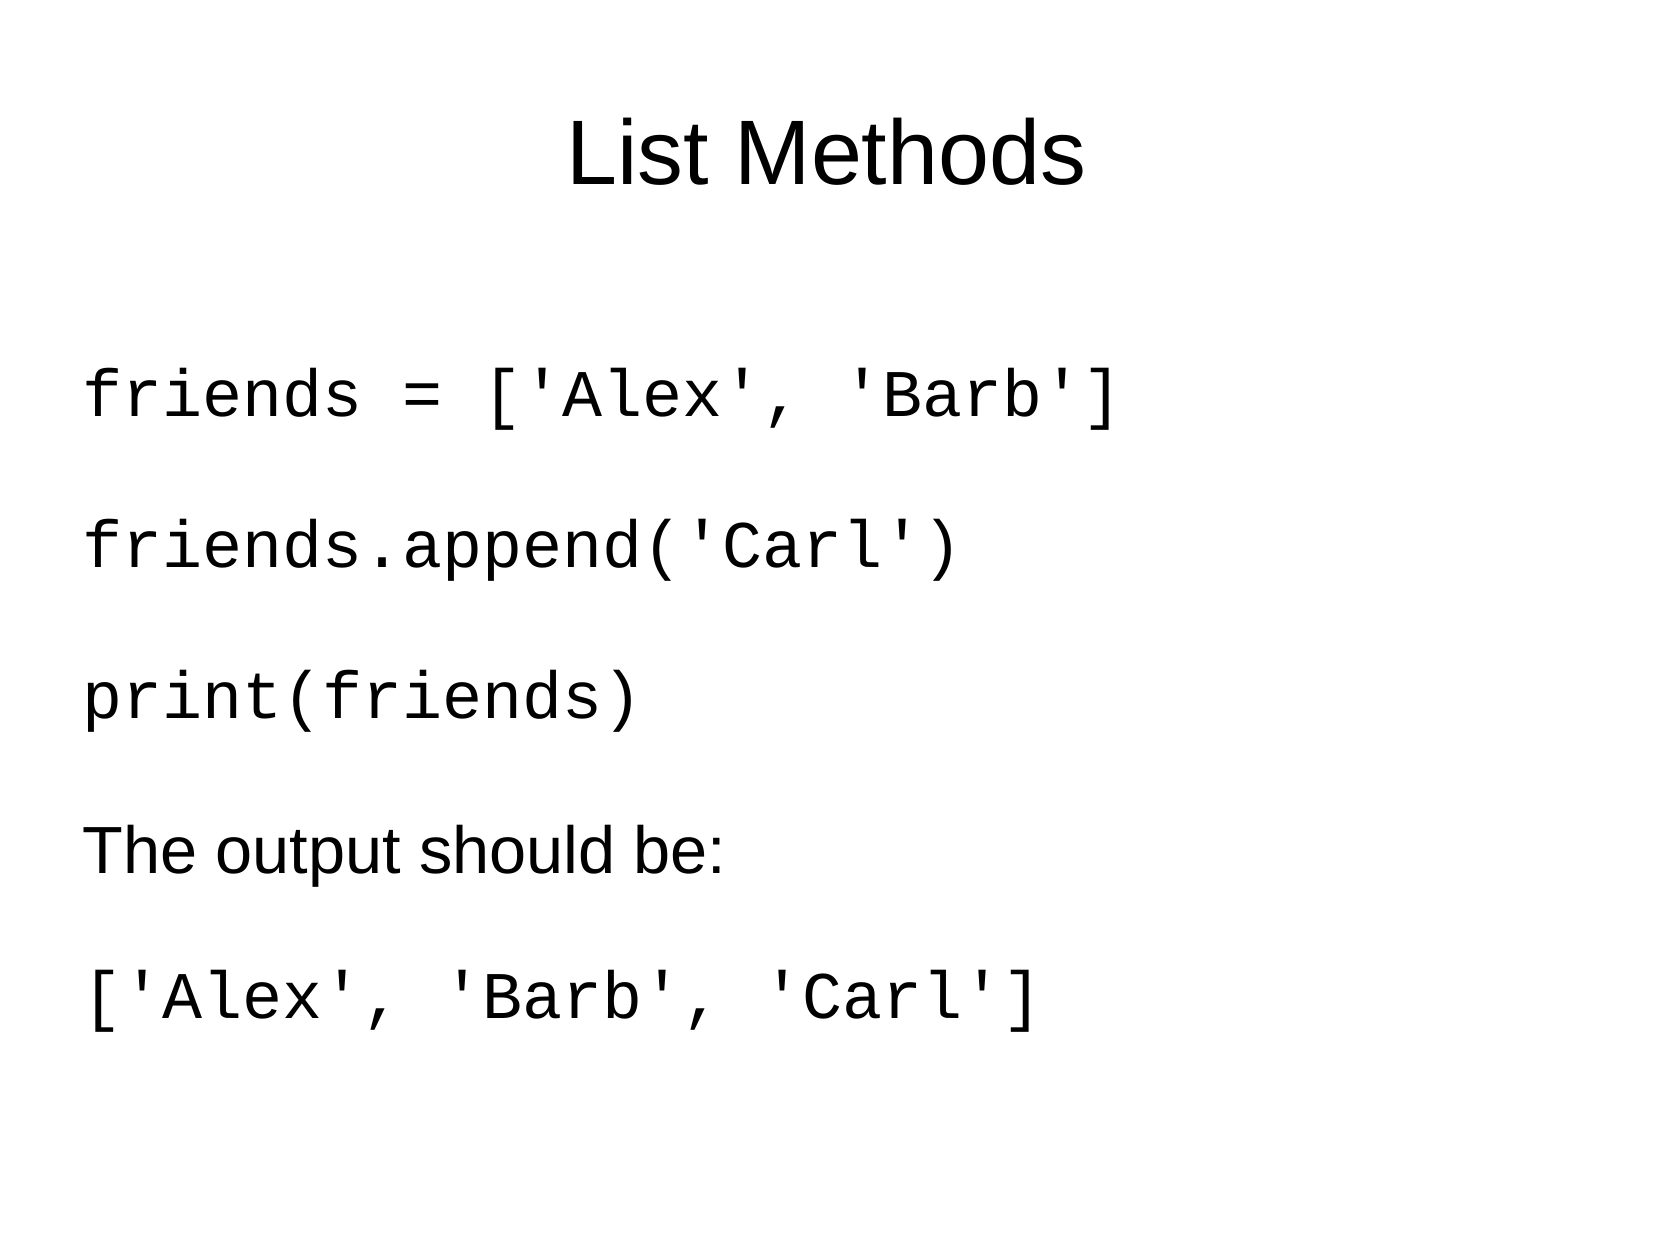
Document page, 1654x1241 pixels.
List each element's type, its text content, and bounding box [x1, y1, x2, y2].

title List Methods [82, 49, 1571, 257]
subtitle friends = ['Alex', 'Barb'] friends.append('Carl') print(friends) The output should be: ['Alex', 'Barb', 'Carl'] [82, 290, 1571, 1109]
